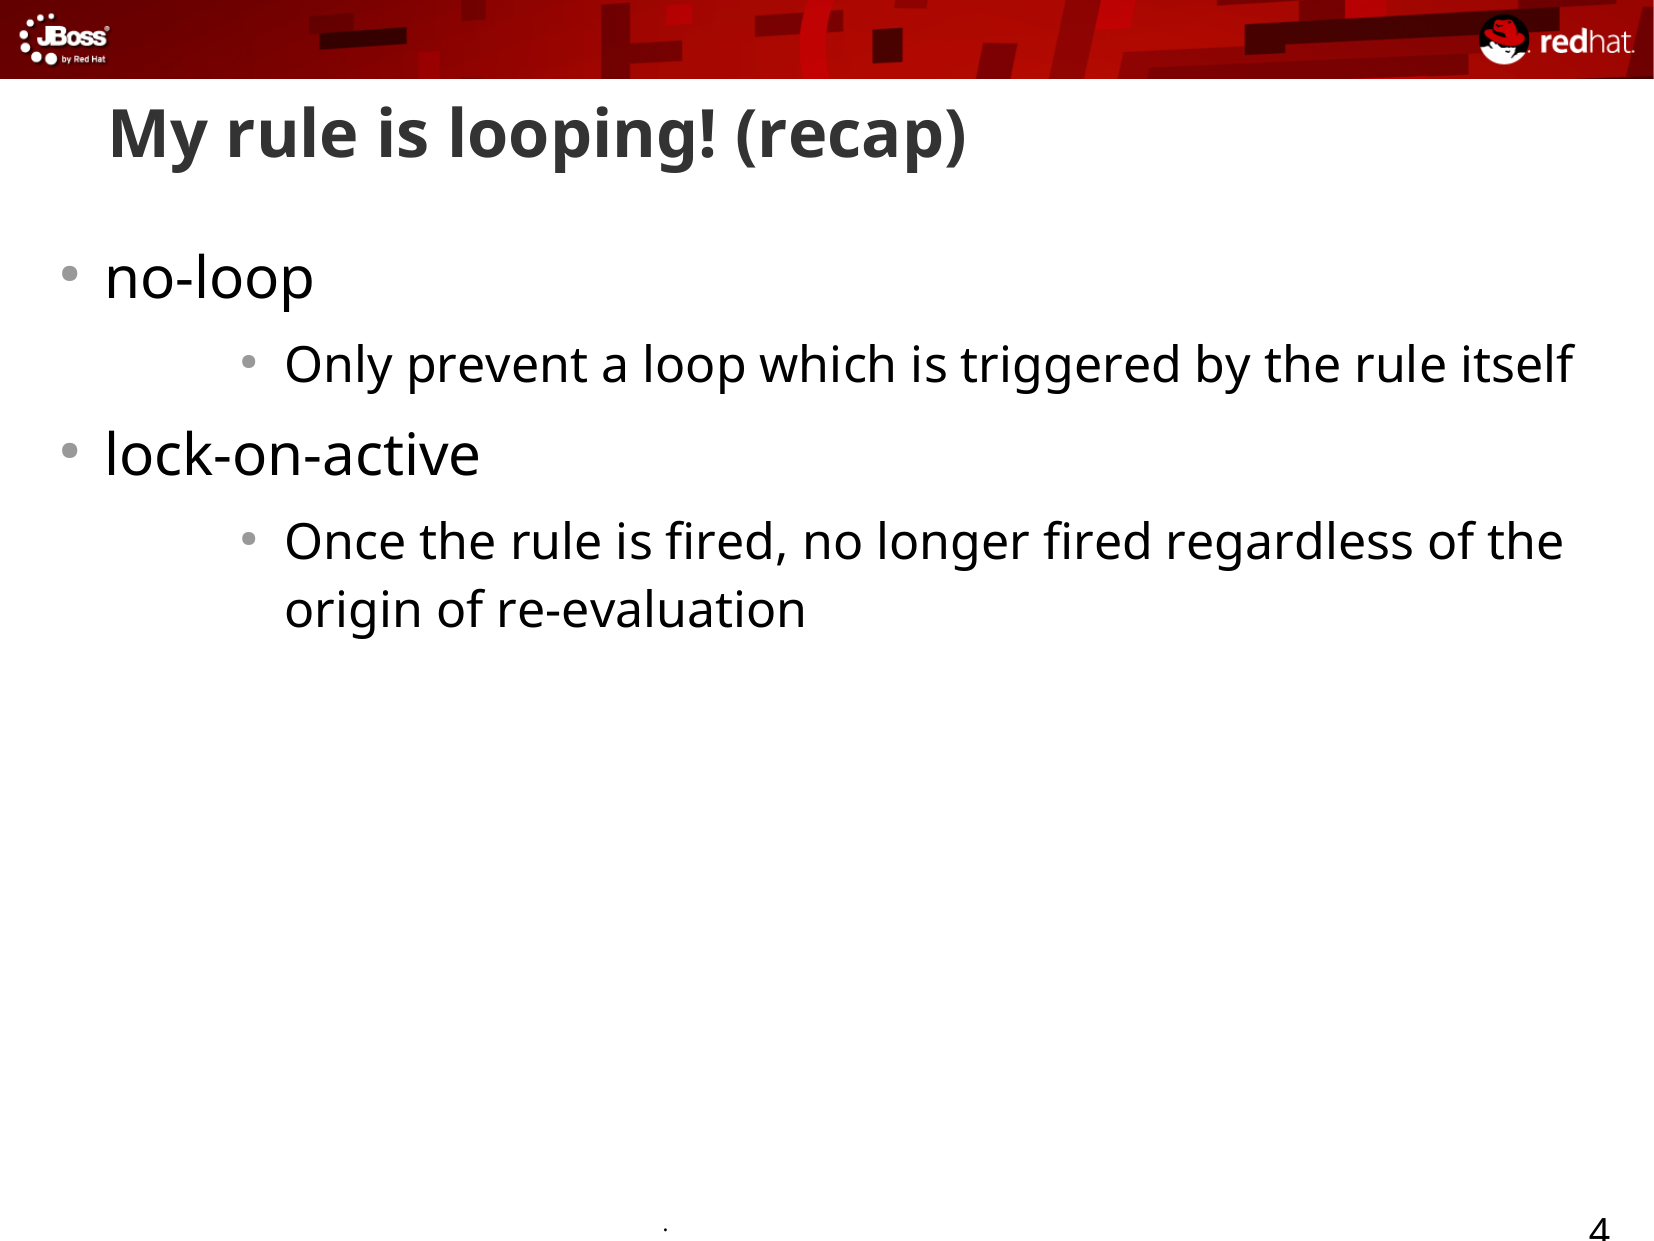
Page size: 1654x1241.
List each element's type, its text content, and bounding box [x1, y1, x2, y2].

picture [0, 0, 1654, 79]
title My rule is looping! (recap) [107, 70, 1329, 193]
list no-loop Only prevent a loop which is triggered by the rule itself lock-on-active Once the rule is fired, no longer fired regardless of the origin of re-evaluation [29, 235, 1625, 1193]
